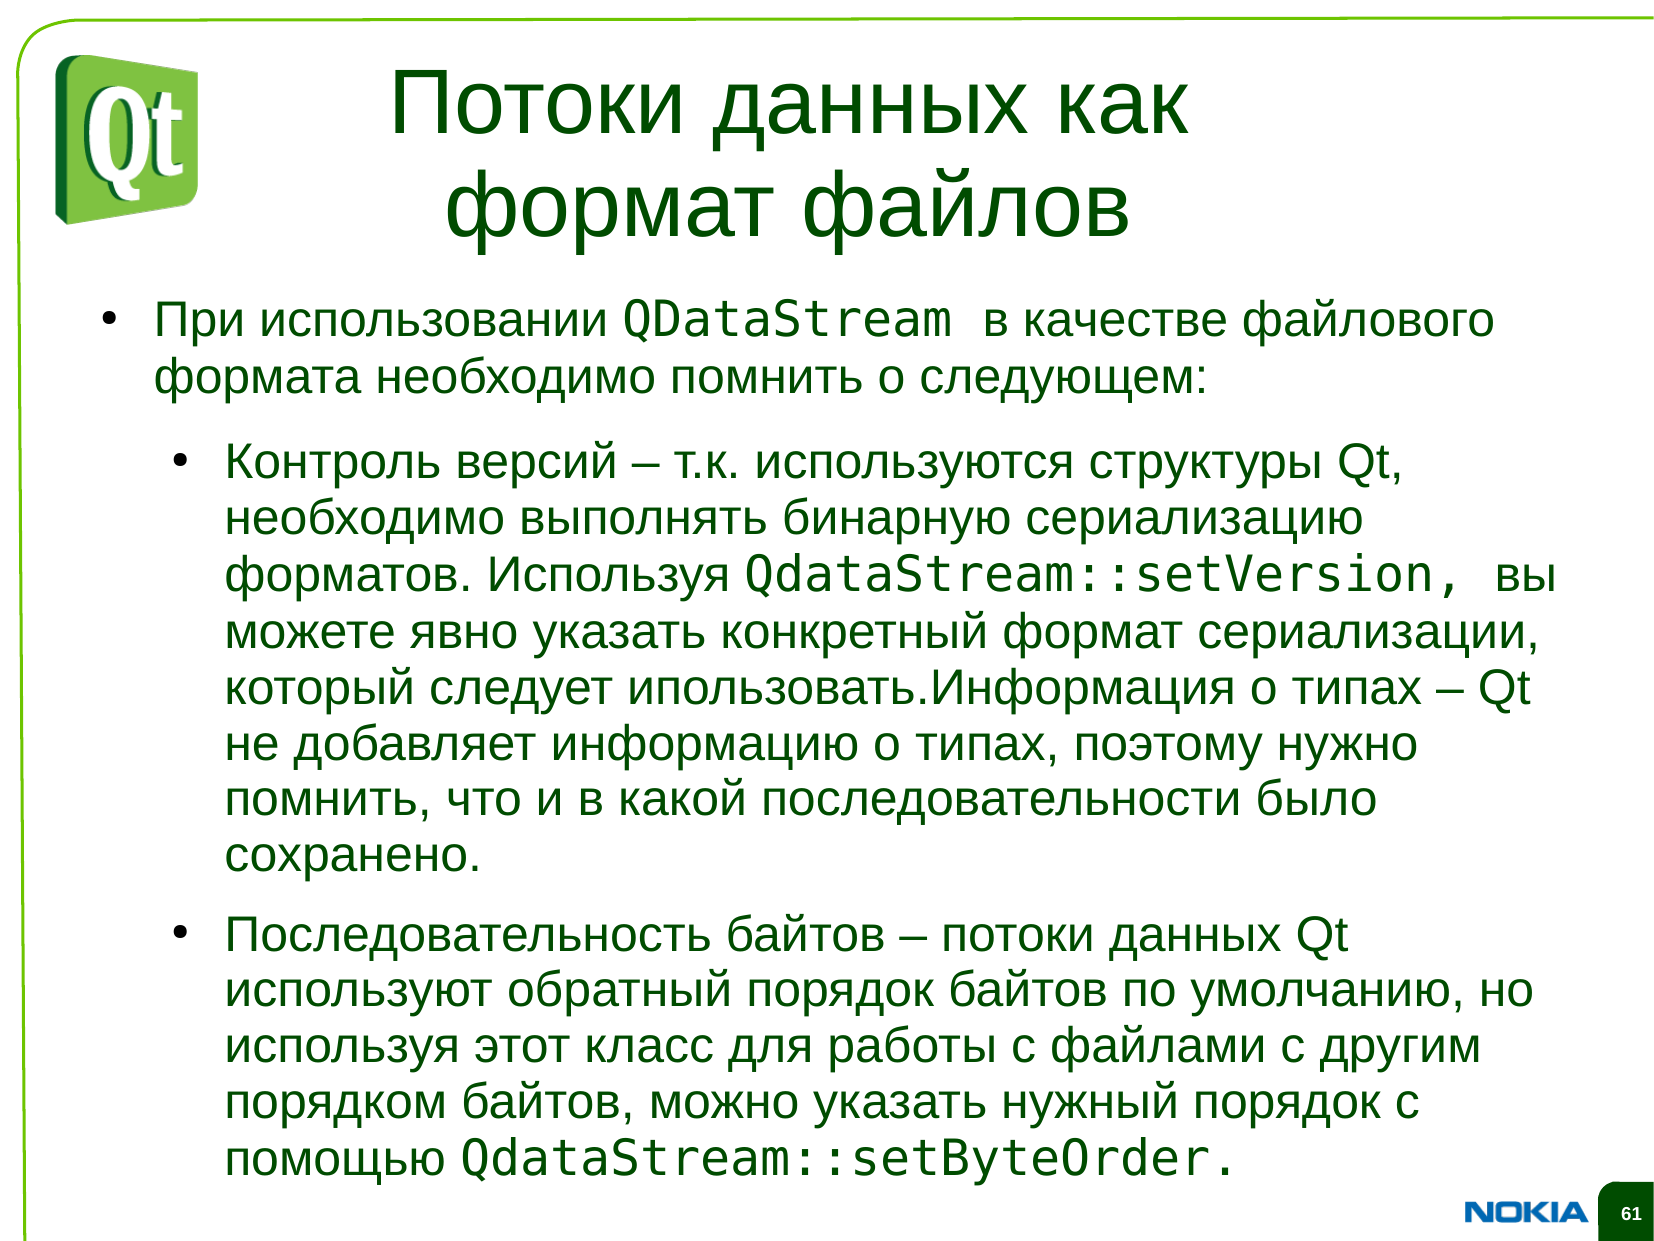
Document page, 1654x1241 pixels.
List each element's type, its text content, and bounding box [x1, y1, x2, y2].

title Потоки данных как формат файлов [251, 49, 1327, 257]
picture [55, 55, 198, 225]
picture [1465, 1201, 1589, 1223]
list При использовании QDataStream в качестве файлового формата необходимо помнить о следующем: Контроль версий – т.к. используются структуры Qt, необходимо выполнять бинарную сериализацию форматов. Используя QdataStream::setVersion, вы можете явно указать конкретный формат сериализации, который следует ипользовать.Информация о типах – Qt не добавляет информацию о типах, поэтому нужно помнить, что и в какой последовательности было сохранено. Последовательность байтов – потоки данных Qt используют обратный порядок байтов по умолчанию, но используя этот класс для работы с файлами с другим порядком байтов, можно указать нужный порядок с помощью QdataStream::setByteOrder. [82, 290, 1571, 1188]
